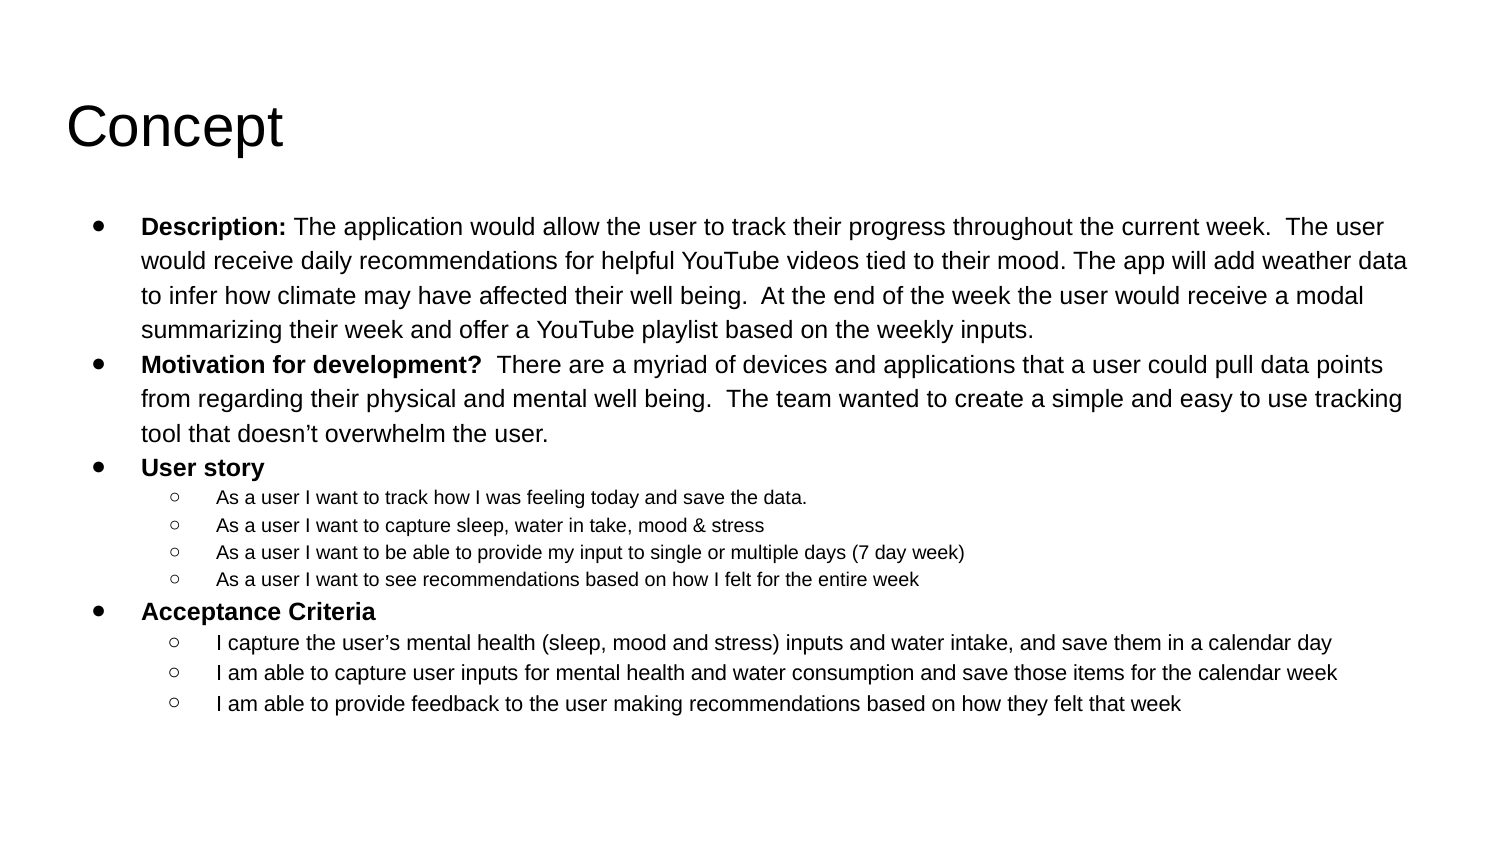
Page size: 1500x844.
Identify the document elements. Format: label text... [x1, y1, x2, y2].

list Description: The application would allow the user to track their progress throughout the current week. The user would receive daily recommendations for helpful YouTube videos tied to their mood. The app will add weather data to infer how climate may have affected their well being. At the end of the week the user would receive a modal summarizing their week and offer a YouTube playlist based on the weekly inputs. Motivation for development? There are a myriad of devices and applications that a user could pull data points from regarding their physical and mental well being. The team wanted to create a simple and easy to use tracking tool that doesn’t overwhelm the user. User story As a user I want to track how I was feeling today and save the data. As a user I want to capture sleep, water in take, mood & stress As a user I want to be able to provide my input to single or multiple days (7 day week) As a user I want to see recommendations based on how I felt for the entire week Acceptance Criteria I capture the user’s mental health (sleep, mood and stress) inputs and water intake, and save them in a calendar day I am able to capture user inputs for mental health and water consumption and save those items for the calendar week I am able to provide feedback to the user making recommendations based on how they felt that week [51, 190, 1449, 774]
title Concept [51, 72, 1449, 167]
